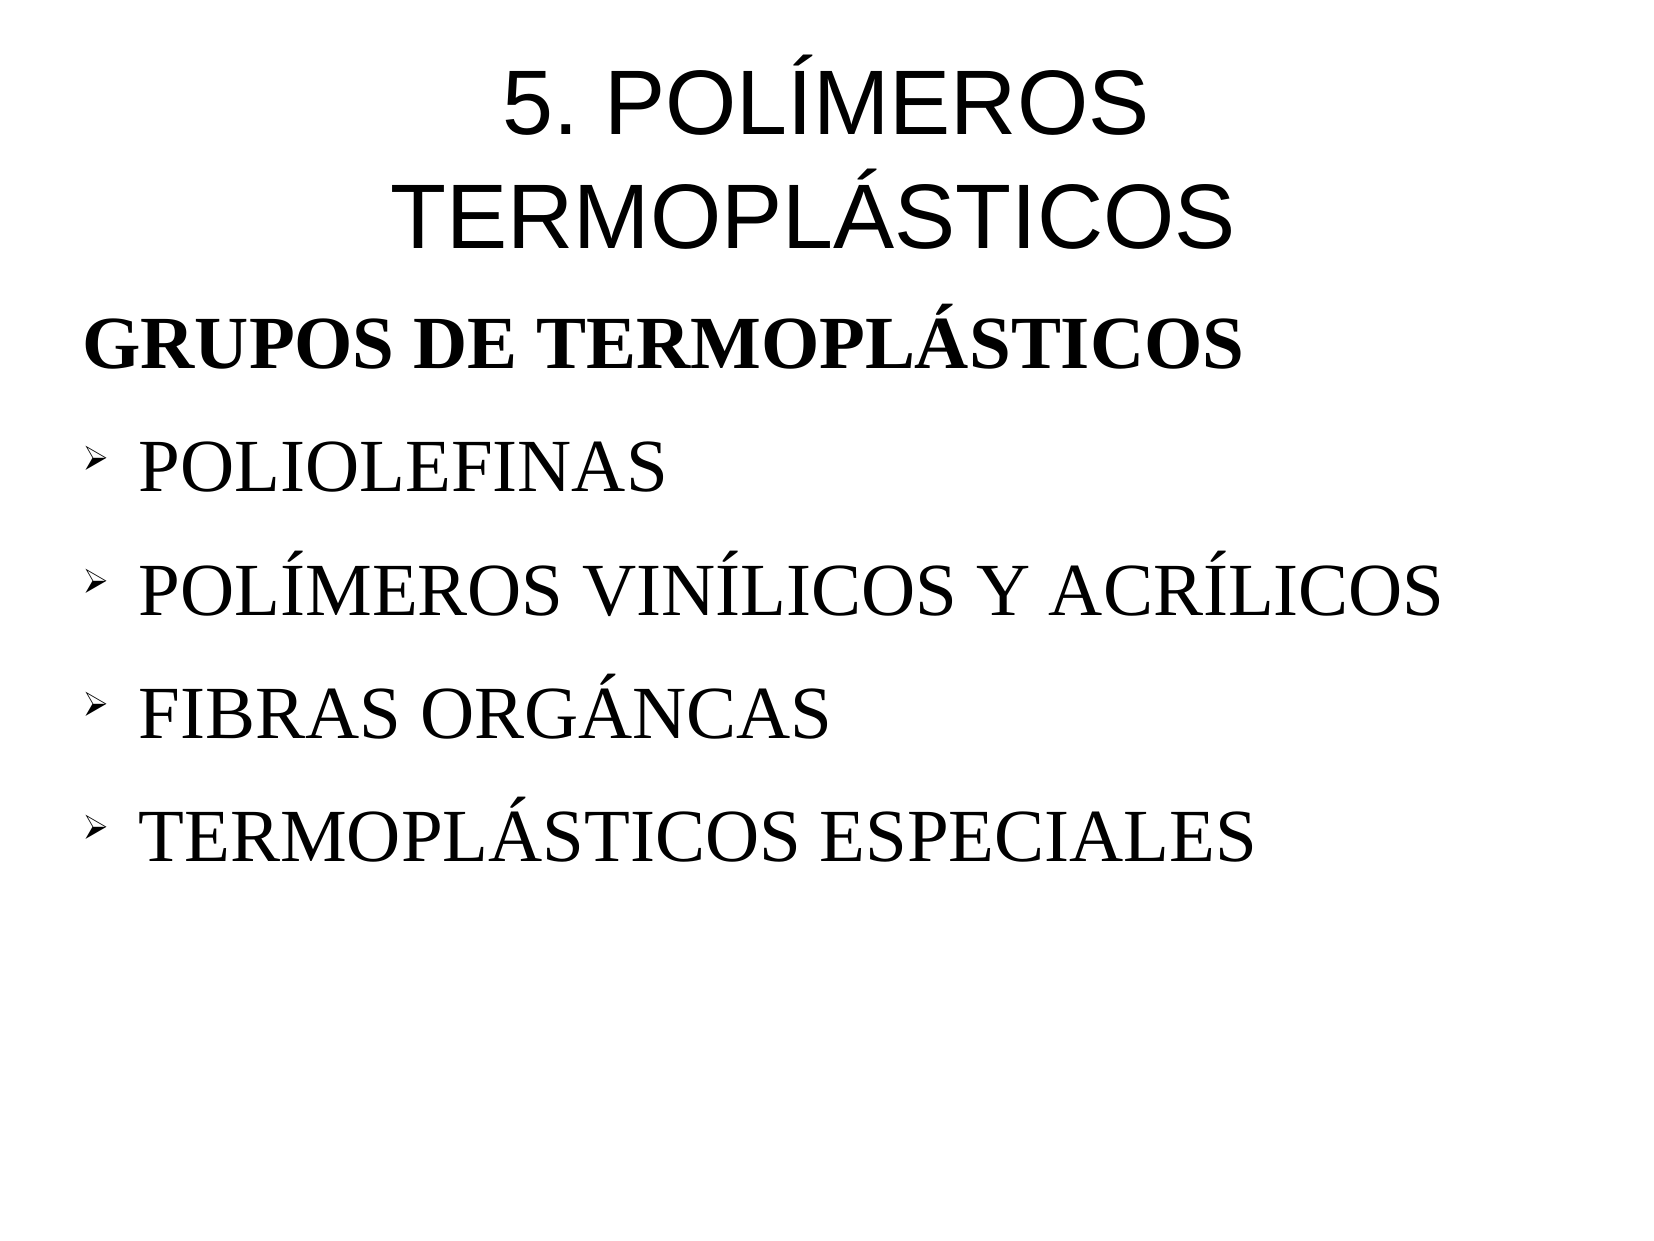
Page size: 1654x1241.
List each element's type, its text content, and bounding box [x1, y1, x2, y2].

list GRUPOS DE TERMOPLÁSTICOS POLIOLEFINAS POLÍMEROS VINÍLICOS Y ACRÍLICOS FIBRAS ORGÁNCAS TERMOPLÁSTICOS ESPECIALES [82, 290, 1571, 1109]
title 5. POLÍMEROS TERMOPLÁSTICOS [82, 38, 1571, 268]
